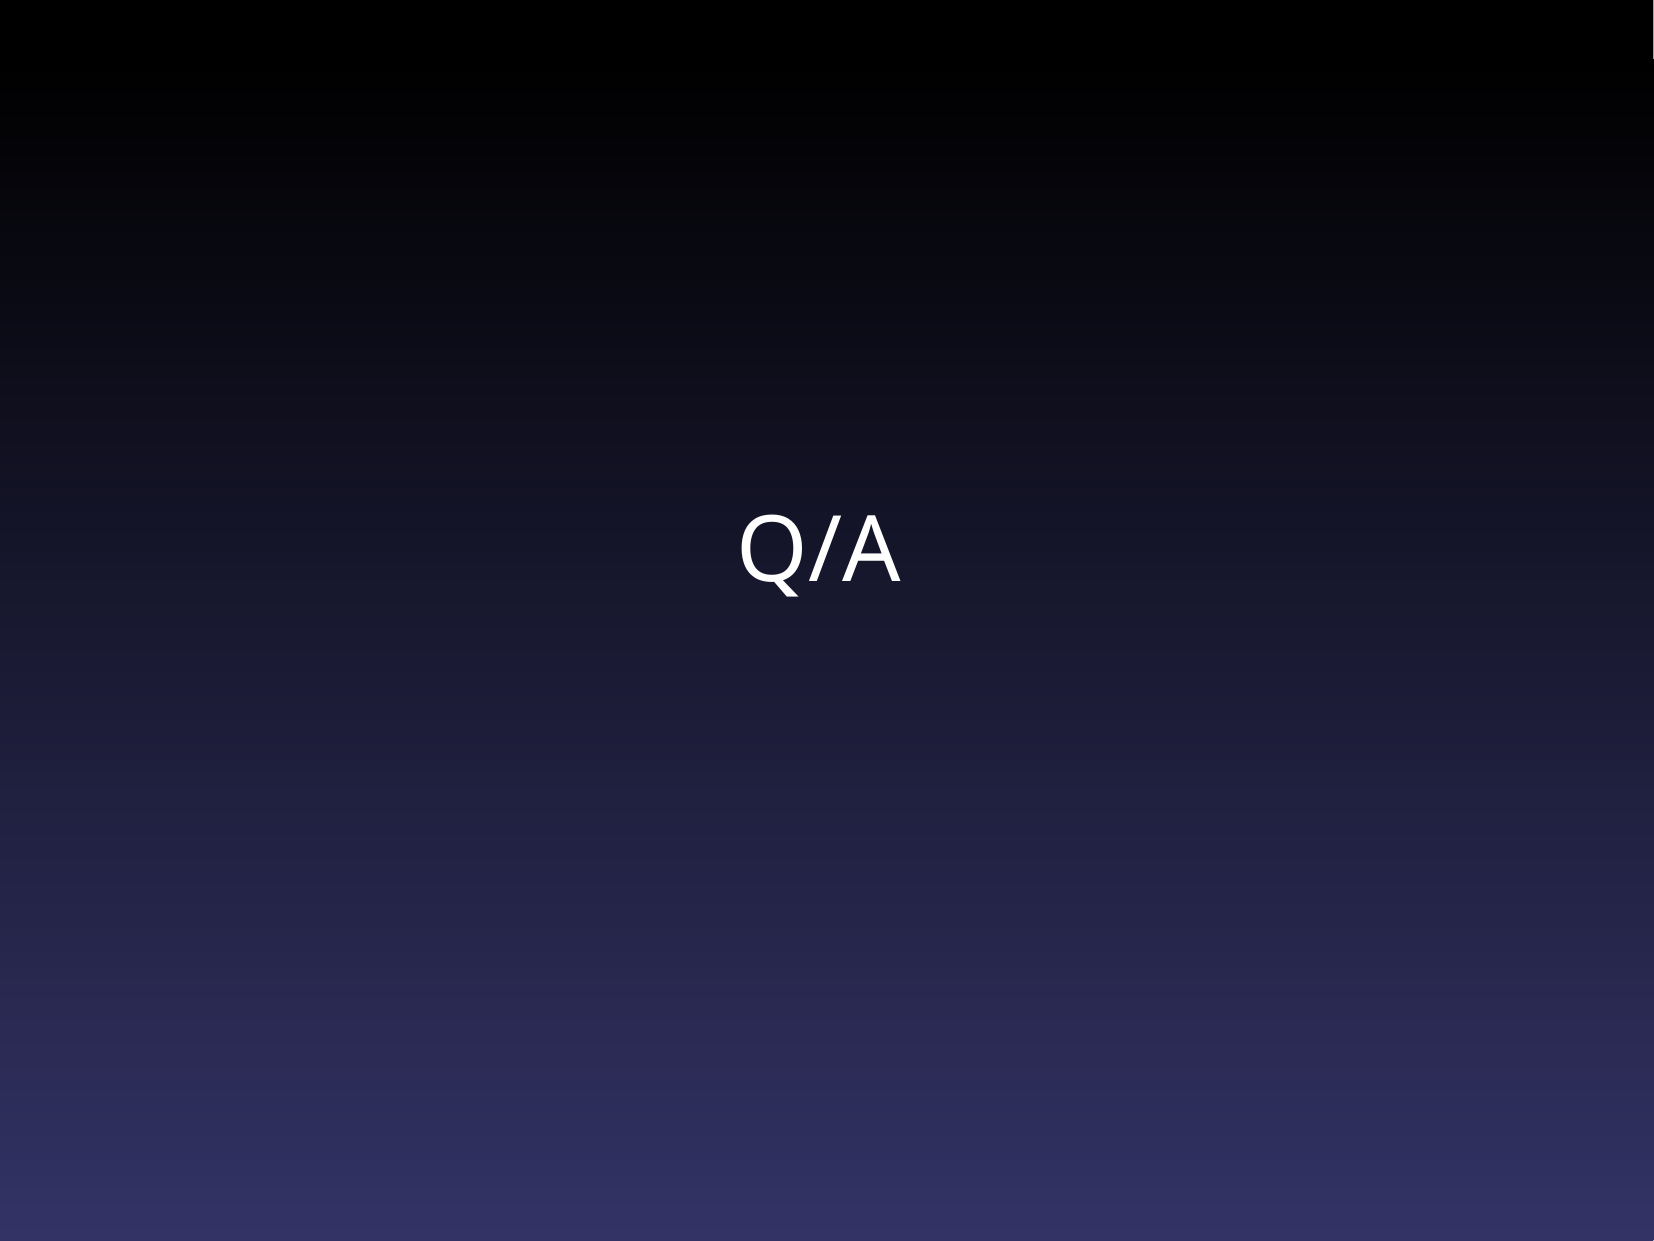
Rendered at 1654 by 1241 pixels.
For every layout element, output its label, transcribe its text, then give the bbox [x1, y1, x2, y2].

title Q/A [74, 449, 1563, 643]
